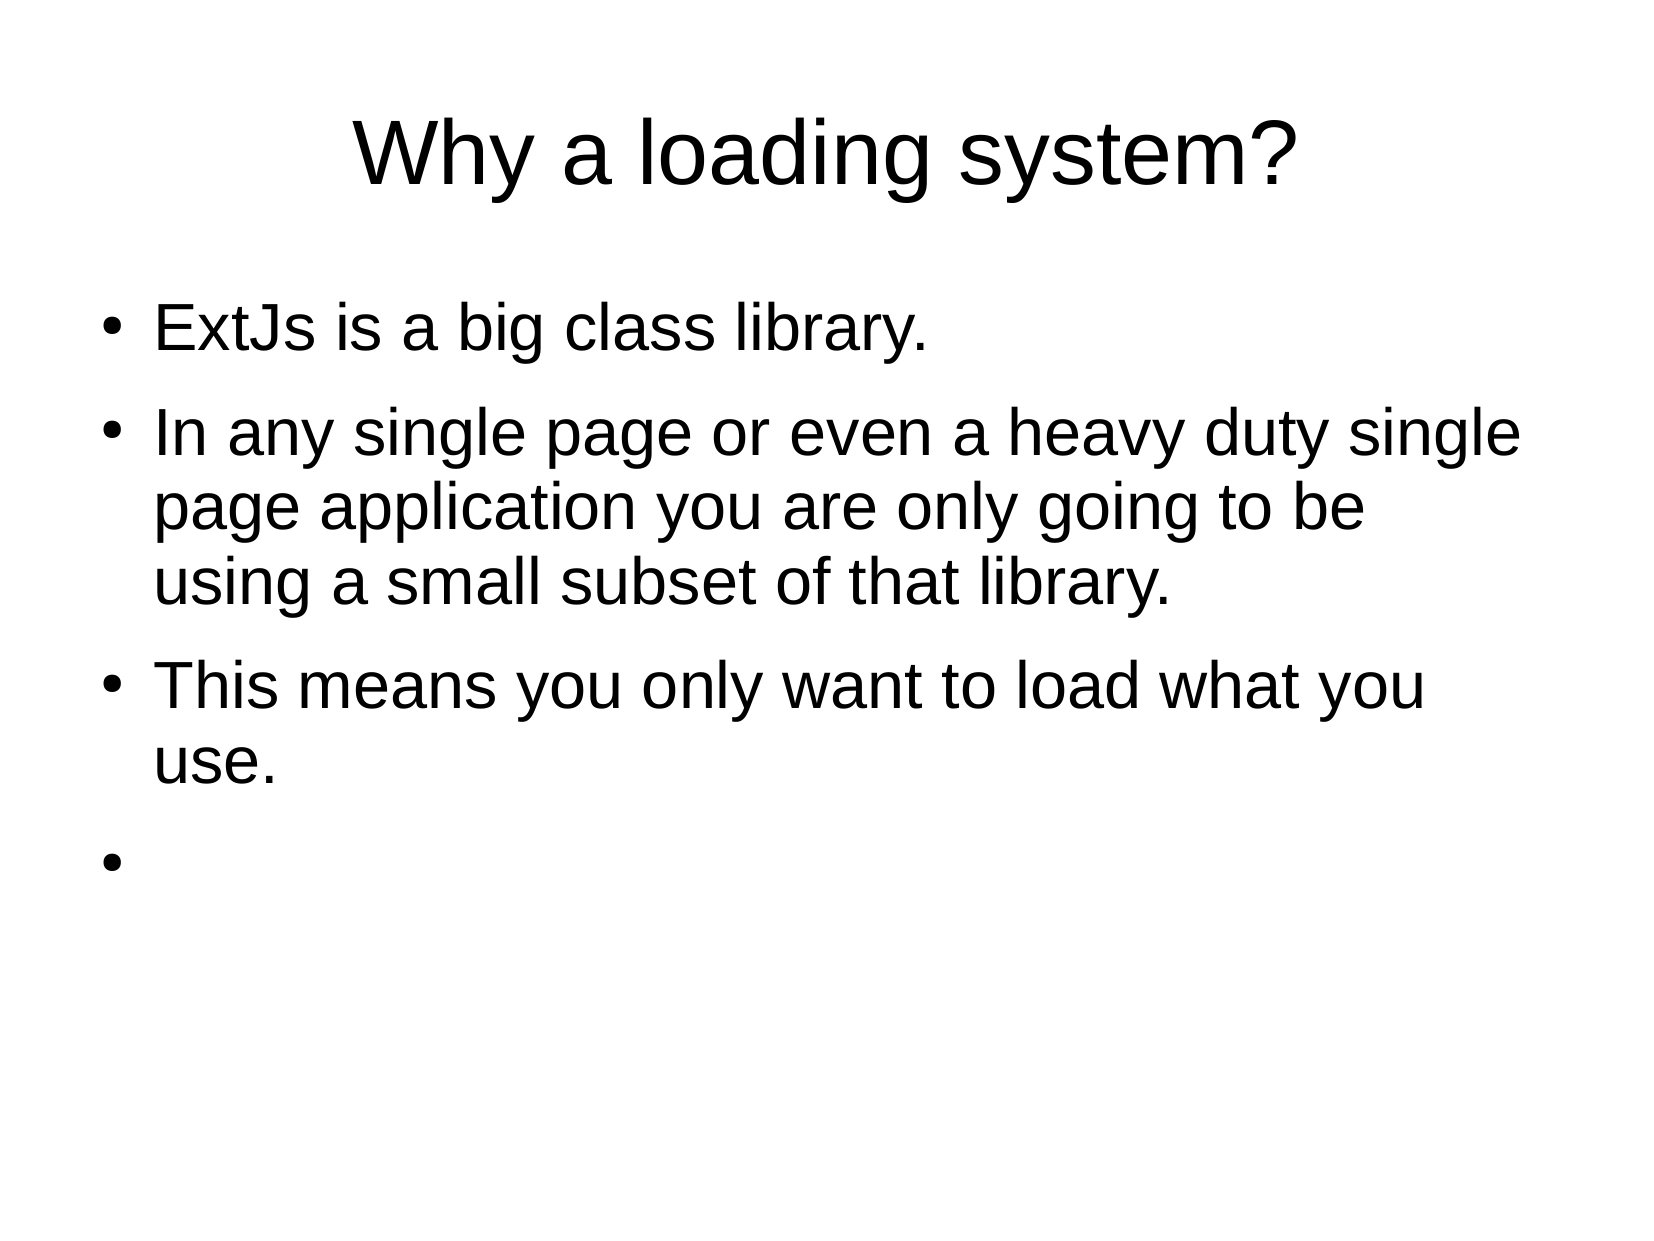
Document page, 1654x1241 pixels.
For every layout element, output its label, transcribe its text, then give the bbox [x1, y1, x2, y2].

list ExtJs is a big class library. In any single page or even a heavy duty single page application you are only going to be using a small subset of that library. This means you only want to load what you use. [82, 290, 1538, 1010]
title Why a loading system? [82, 49, 1571, 257]
